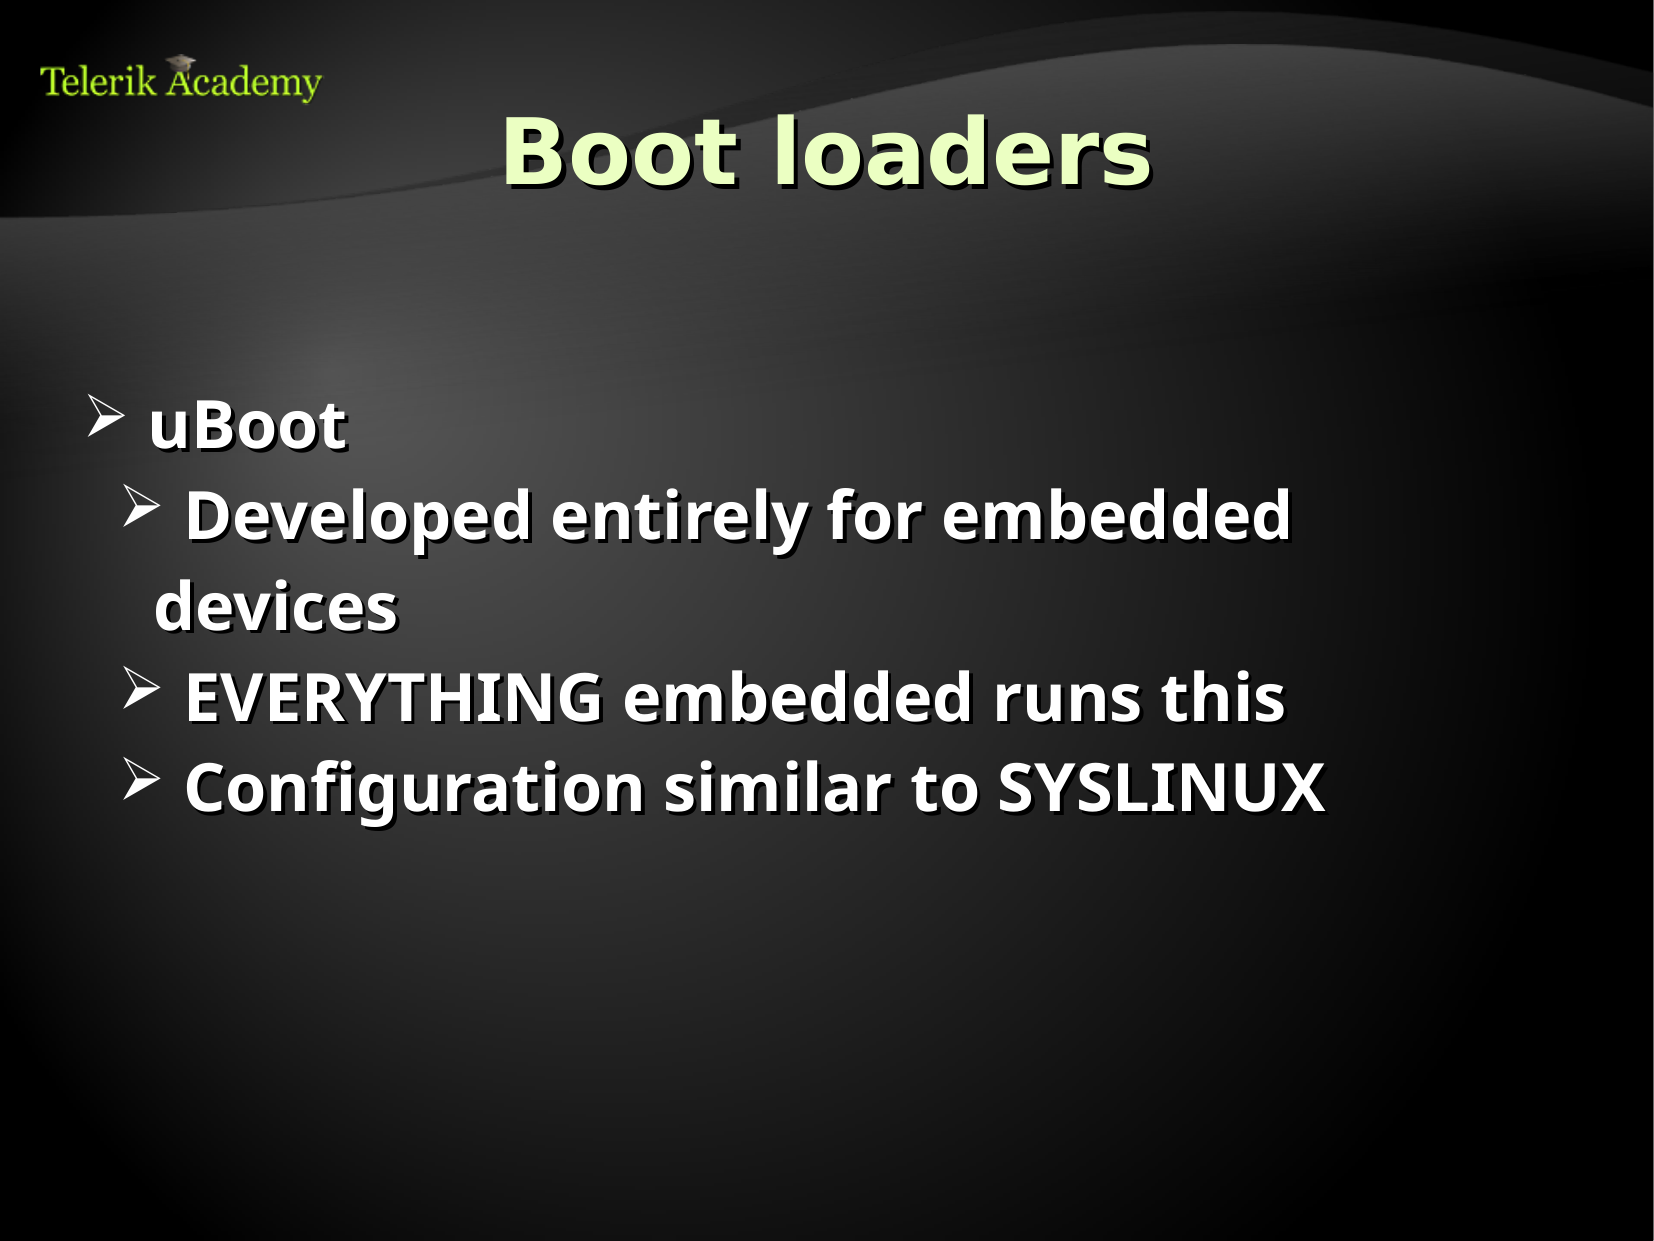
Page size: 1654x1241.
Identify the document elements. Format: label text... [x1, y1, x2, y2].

subtitle uBoot Developed entirely for embedded devices EVERYTHING embedded runs this Configuration similar to SYSLINUX [82, 290, 1538, 1010]
picture [0, 0, 1654, 1241]
title Boot loaders [82, 49, 1571, 257]
